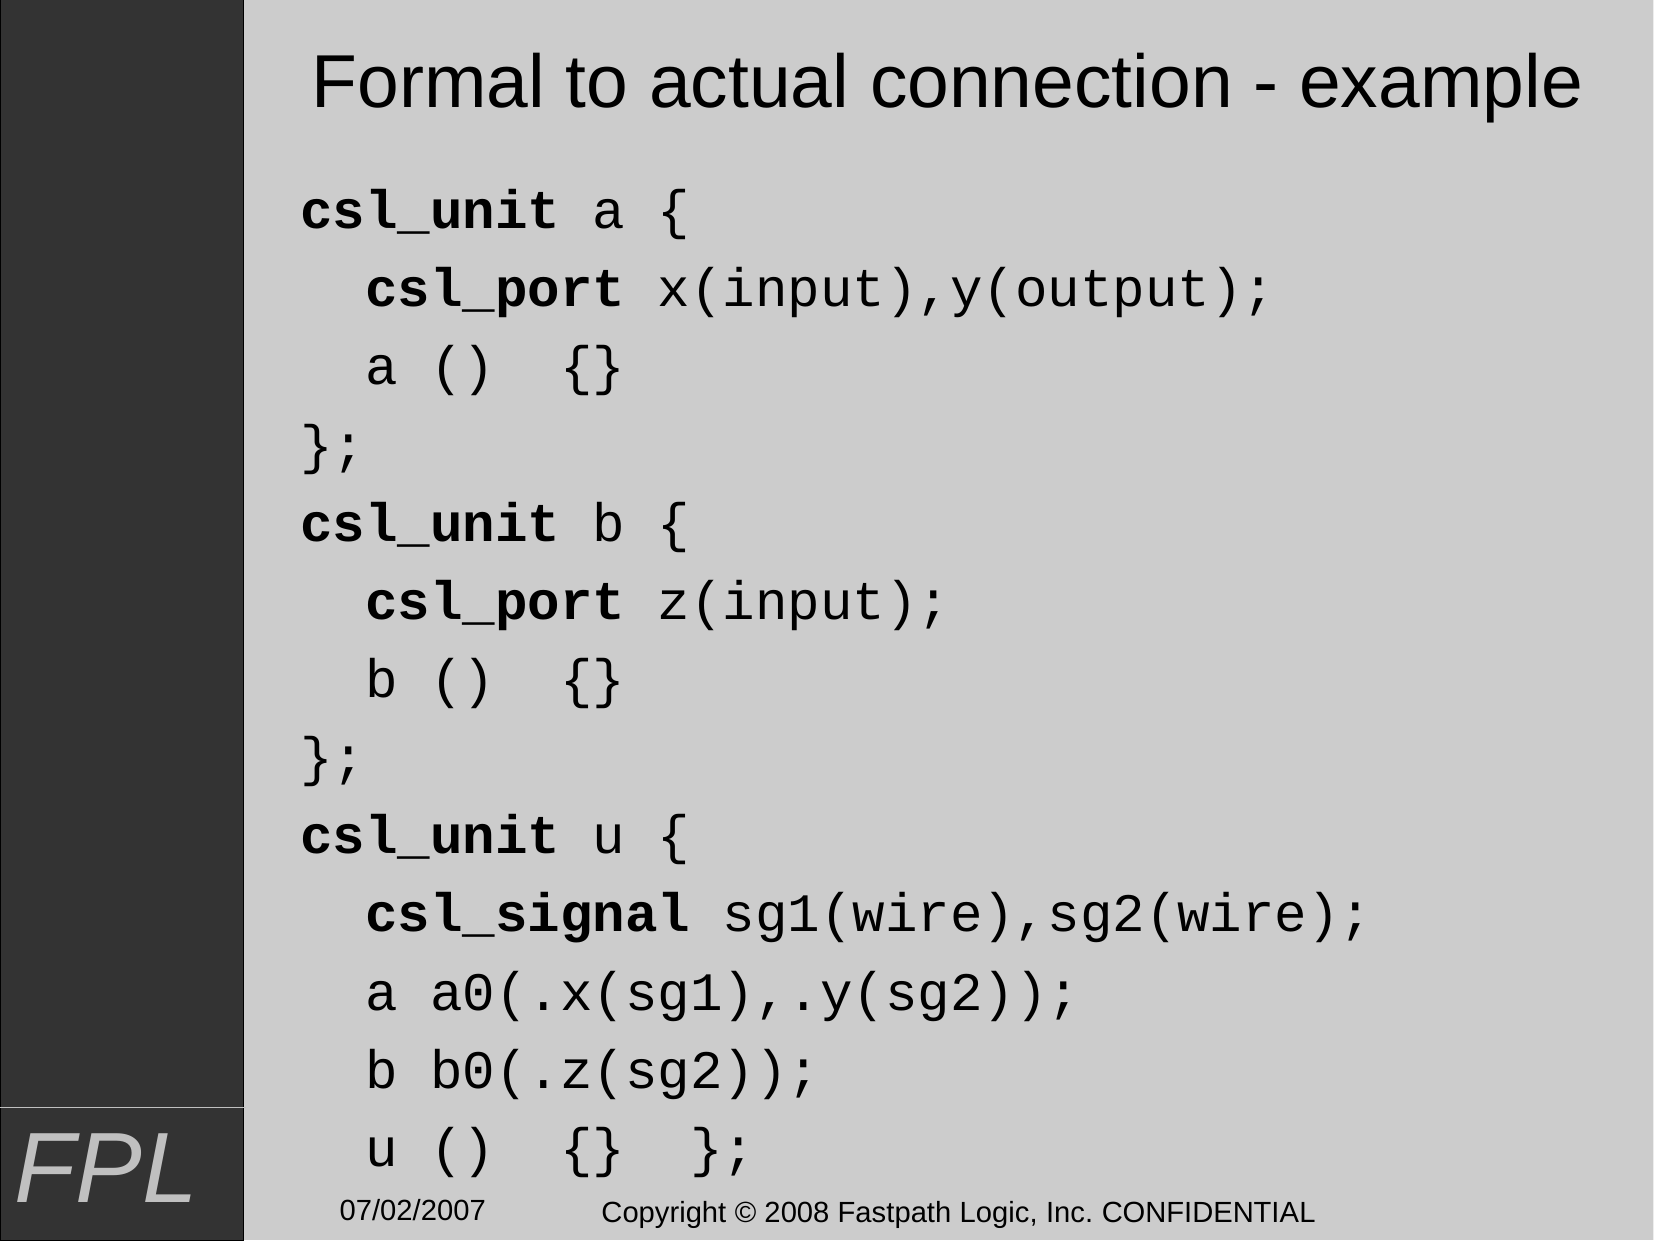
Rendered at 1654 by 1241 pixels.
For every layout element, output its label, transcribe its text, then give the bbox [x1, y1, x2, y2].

title Formal to actual connection - example [260, 33, 1635, 129]
subtitle csl_unit a { csl_port x(input),y(output); a () {} }; csl_unit b { csl_port z(input); b () {} }; csl_unit u { csl_signal sg1(wire),sg2(wire); a a0(.x(sg1),.y(sg2)); b b0(.z(sg2)); u () {} }; [300, 130, 1613, 1241]
